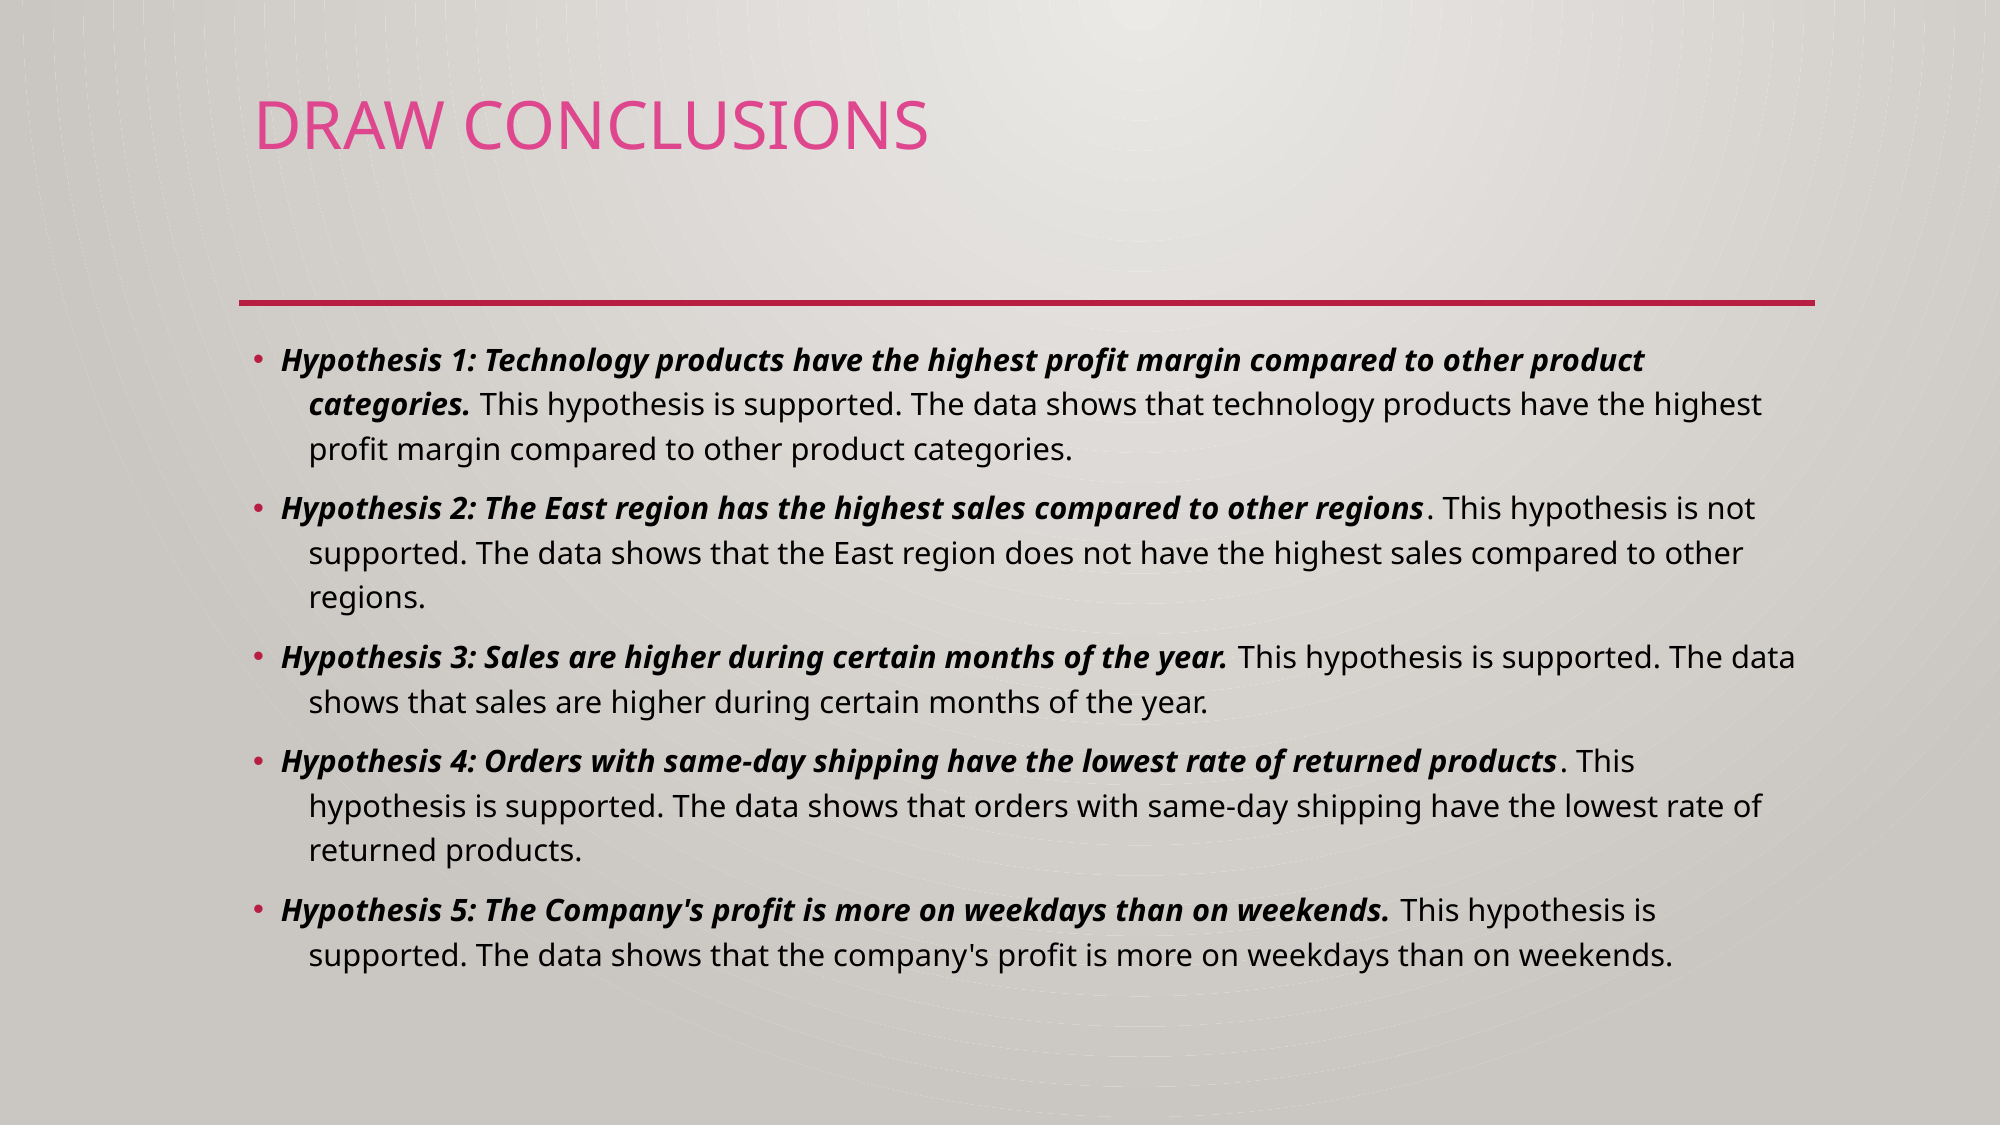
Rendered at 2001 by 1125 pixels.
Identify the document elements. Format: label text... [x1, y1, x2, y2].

list Hypothesis 1: Technology products have the highest profit margin compared to other product categories. This hypothesis is supported. The data shows that technology products have the highest profit margin compared to other product categories. Hypothesis 2: The East region has the highest sales compared to other regions. This hypothesis is not supported. The data shows that the East region does not have the highest sales compared to other regions. Hypothesis 3: Sales are higher during certain months of the year. This hypothesis is supported. The data shows that sales are higher during certain months of the year. Hypothesis 4: Orders with same-day shipping have the lowest rate of returned products. This hypothesis is supported. The data shows that orders with same-day shipping have the lowest rate of returned products. Hypothesis 5: The Company's profit is more on weekdays than on weekends. This hypothesis is supported. The data shows that the company's profit is more on weekdays than on weekends. [238, 325, 1814, 981]
title Draw conclusions [238, 84, 1814, 257]
